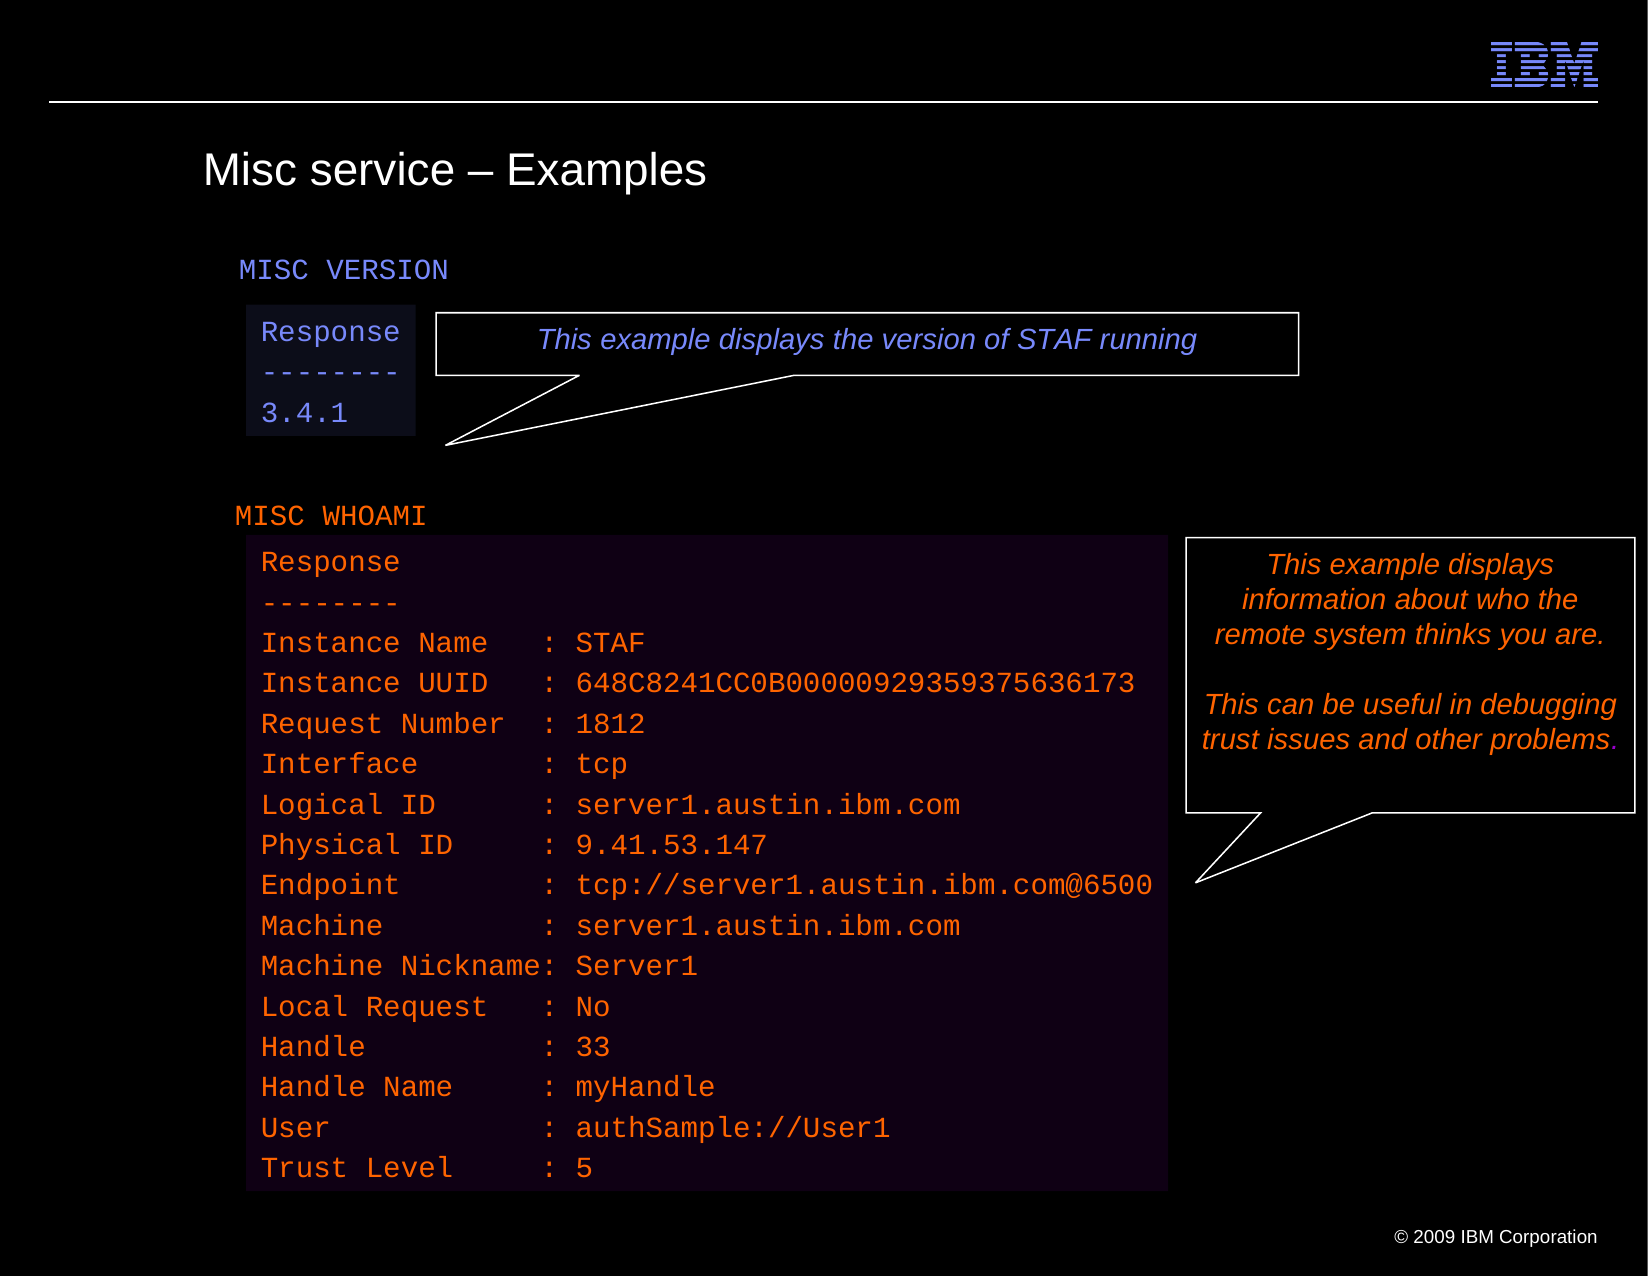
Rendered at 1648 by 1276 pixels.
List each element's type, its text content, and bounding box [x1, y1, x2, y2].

picture [1491, 42, 1598, 87]
text_box MISC WHOAMI [220, 488, 443, 539]
text_box Response -------- 3.4.1 [246, 304, 416, 436]
text_box This example displays information about who the remote system thinks you are. This can be useful in debugging trust issues and other problems. [1186, 537, 1635, 883]
text_box MISC VERSION [239, 250, 1648, 286]
title Misc service – Examples [186, 137, 1648, 231]
text_box Response -------- Instance Name : STAF Instance UUID : 648C8241CC0B00000929359375636173 Request Number : 1812 Interface : tcp Logical ID : server1.austin.ibm.com Physical ID : 9.41.53.147 Endpoint : tcp://server1.austin.ibm.com@6500 Machine : server1.austin.ibm.com Machine Nickname: Server1 Local Request : No Handle : 33 Handle Name : myHandle User : authSample://User1 Trust Level : 5 [246, 534, 1169, 1192]
text_box This example displays the version of STAF running [436, 312, 1299, 446]
